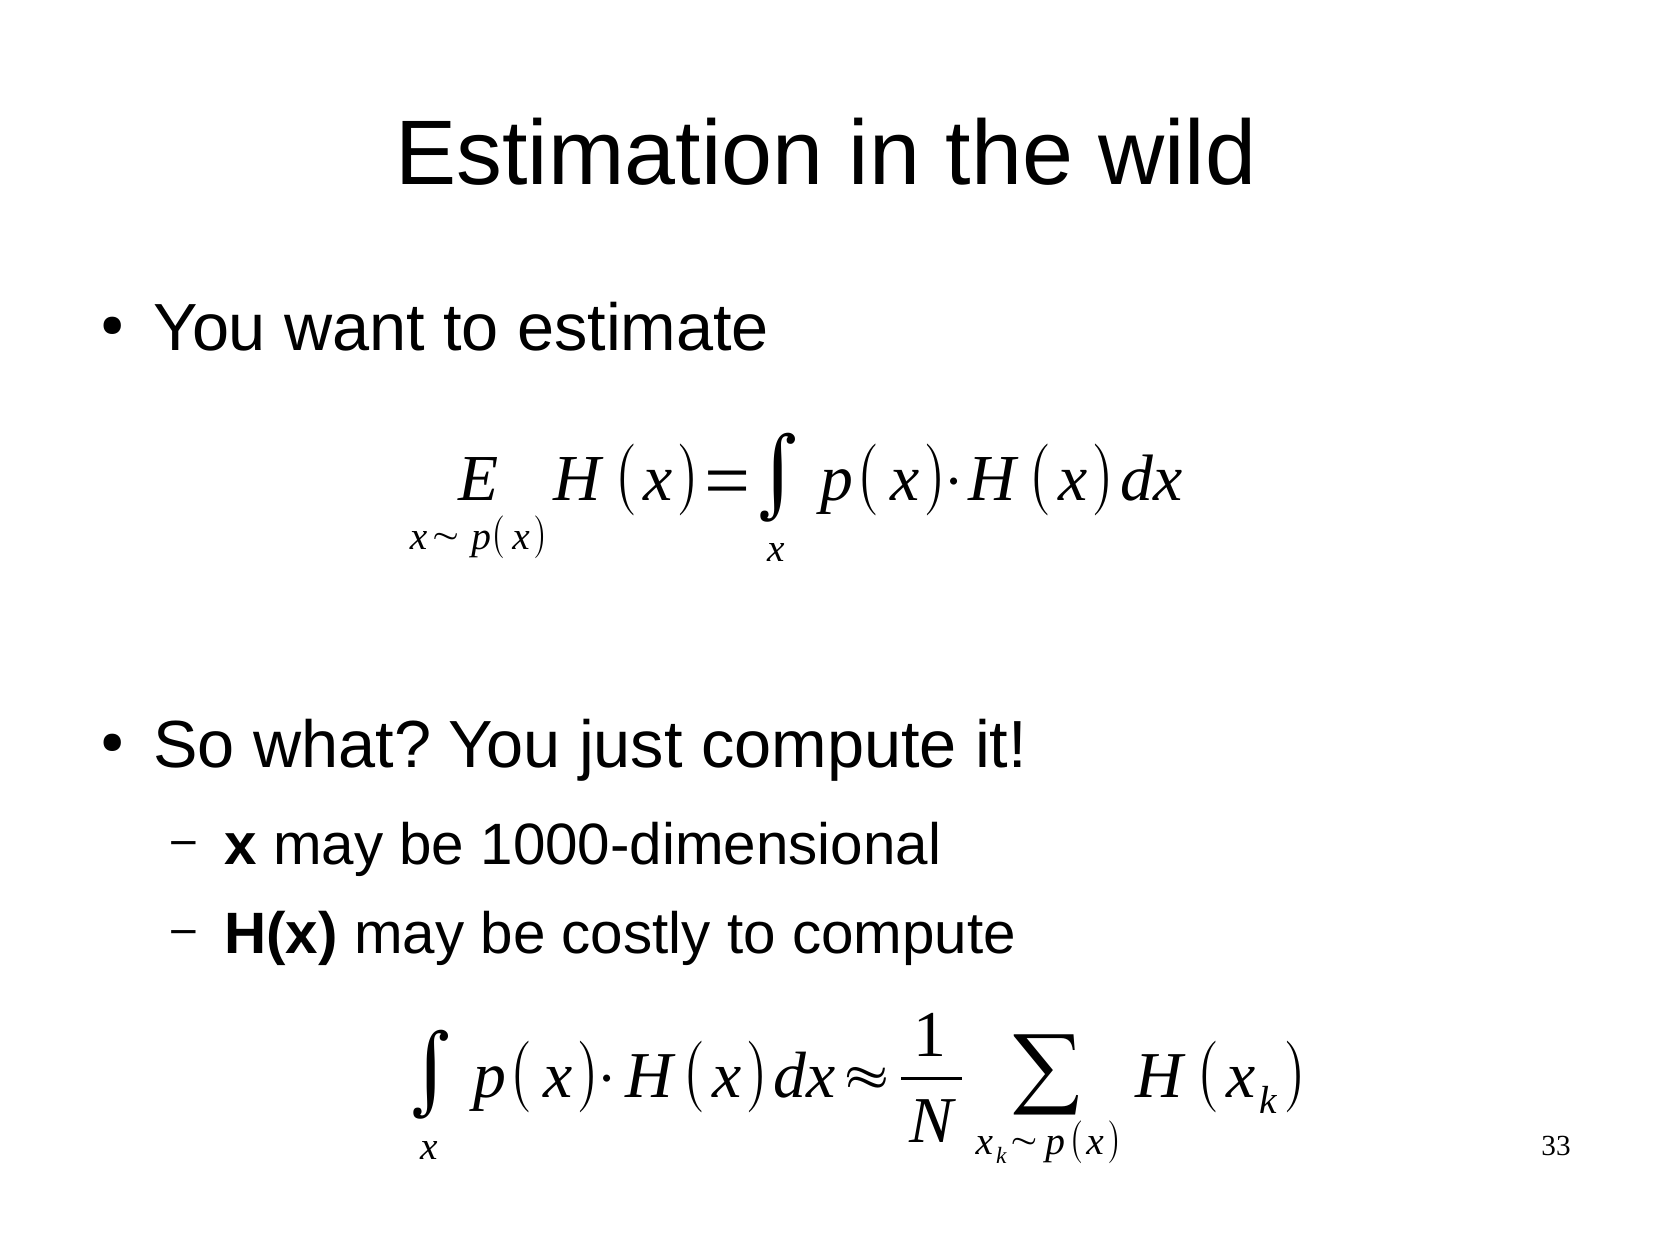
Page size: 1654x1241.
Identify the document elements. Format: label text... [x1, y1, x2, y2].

list You want to estimate So what? You just compute it! x may be 1000-dimensional H(x) may be costly to compute [82, 290, 1571, 1156]
chart [393, 426, 1203, 570]
chart [387, 999, 1321, 1171]
title Estimation in the wild [82, 49, 1571, 257]
